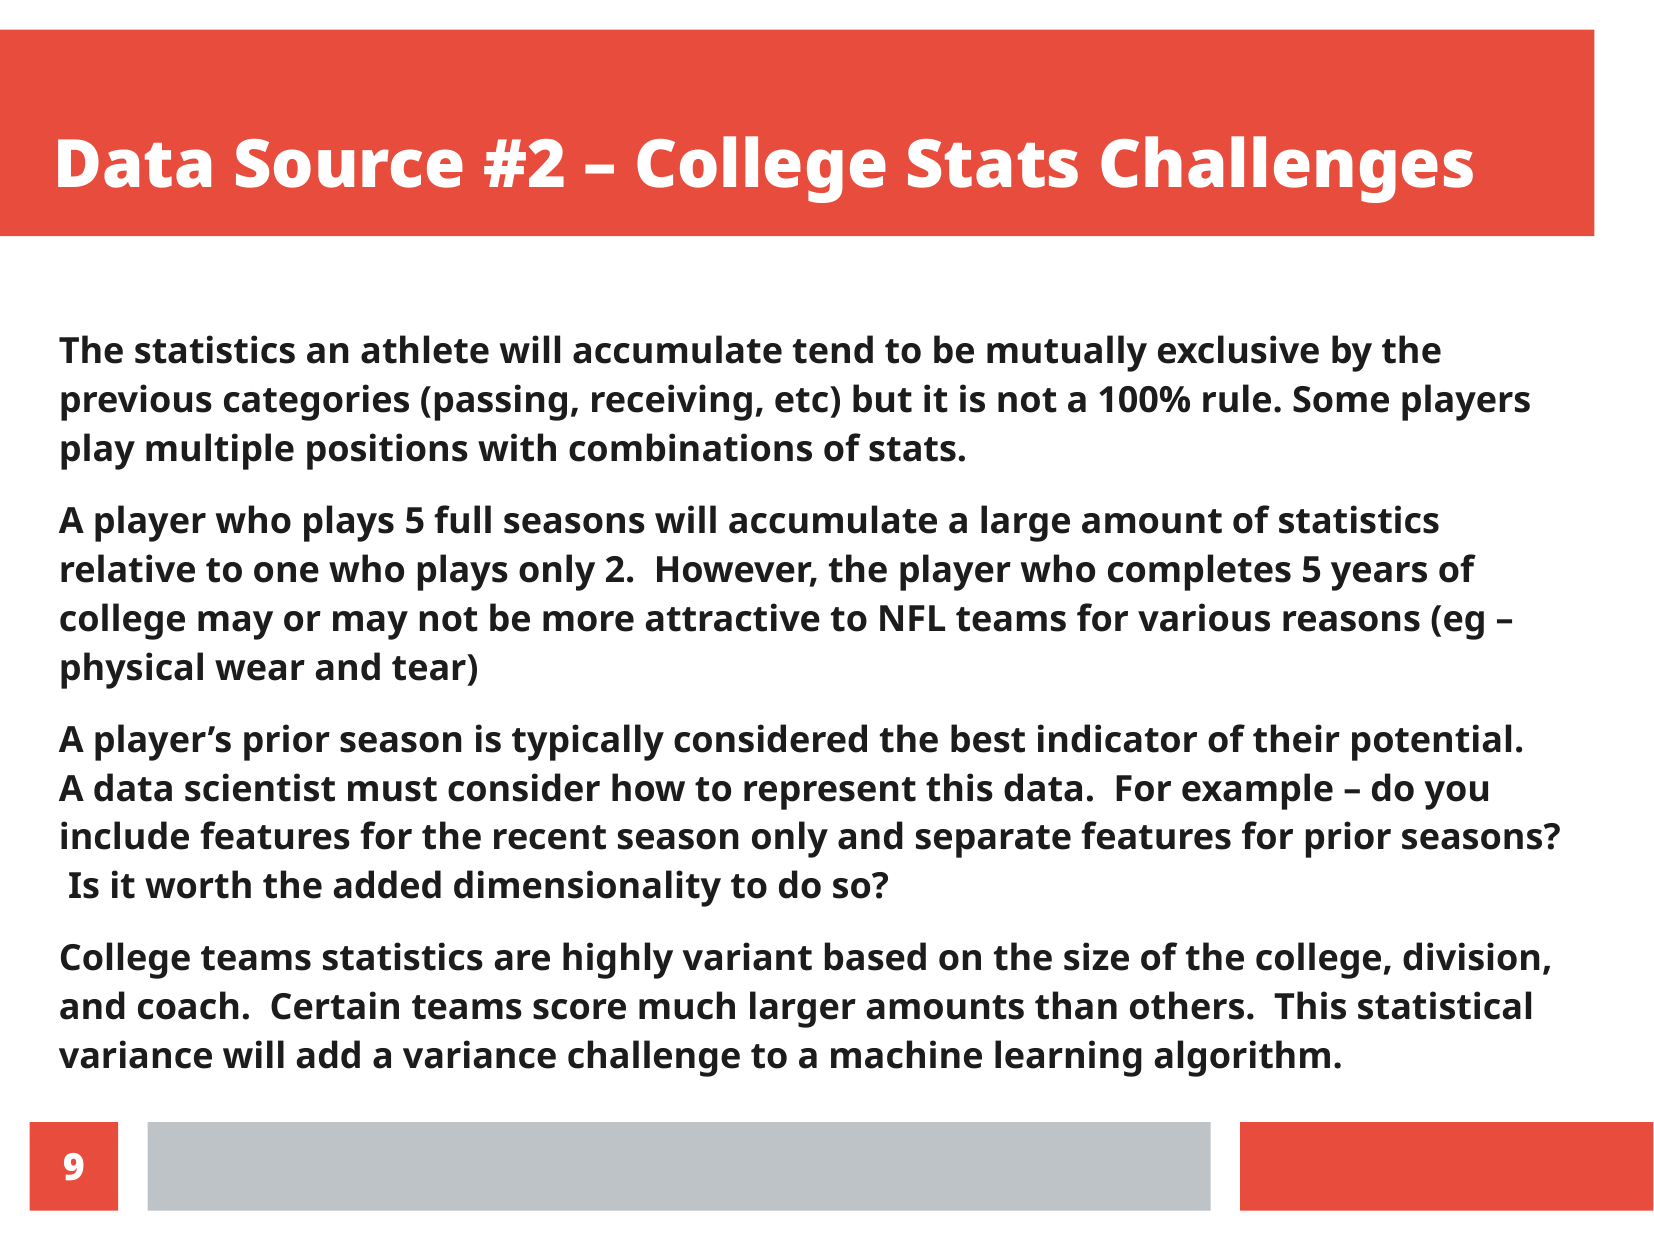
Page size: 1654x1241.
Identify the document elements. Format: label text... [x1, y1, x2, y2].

title Data Source #2 – College Stats Challenges [53, 59, 1589, 207]
list The statistics an athlete will accumulate tend to be mutually exclusive by the previous categories (passing, receiving, etc) but it is not a 100% rule. Some players play multiple positions with combinations of stats. A player who plays 5 full seasons will accumulate a large amount of statistics relative to one who plays only 2. However, the player who completes 5 years of college may or may not be more attractive to NFL teams for various reasons (eg – physical wear and tear) A player’s prior season is typically considered the best indicator of their potential. A data scientist must consider how to represent this data. For example – do you include features for the recent season only and separate features for prior seasons? Is it worth the added dimensionality to do so? College teams statistics are highly variant based on the size of the college, division, and coach. Certain teams score much larger amounts than others. This statistical variance will add a variance challenge to a machine learning algorithm. [59, 324, 1565, 1093]
